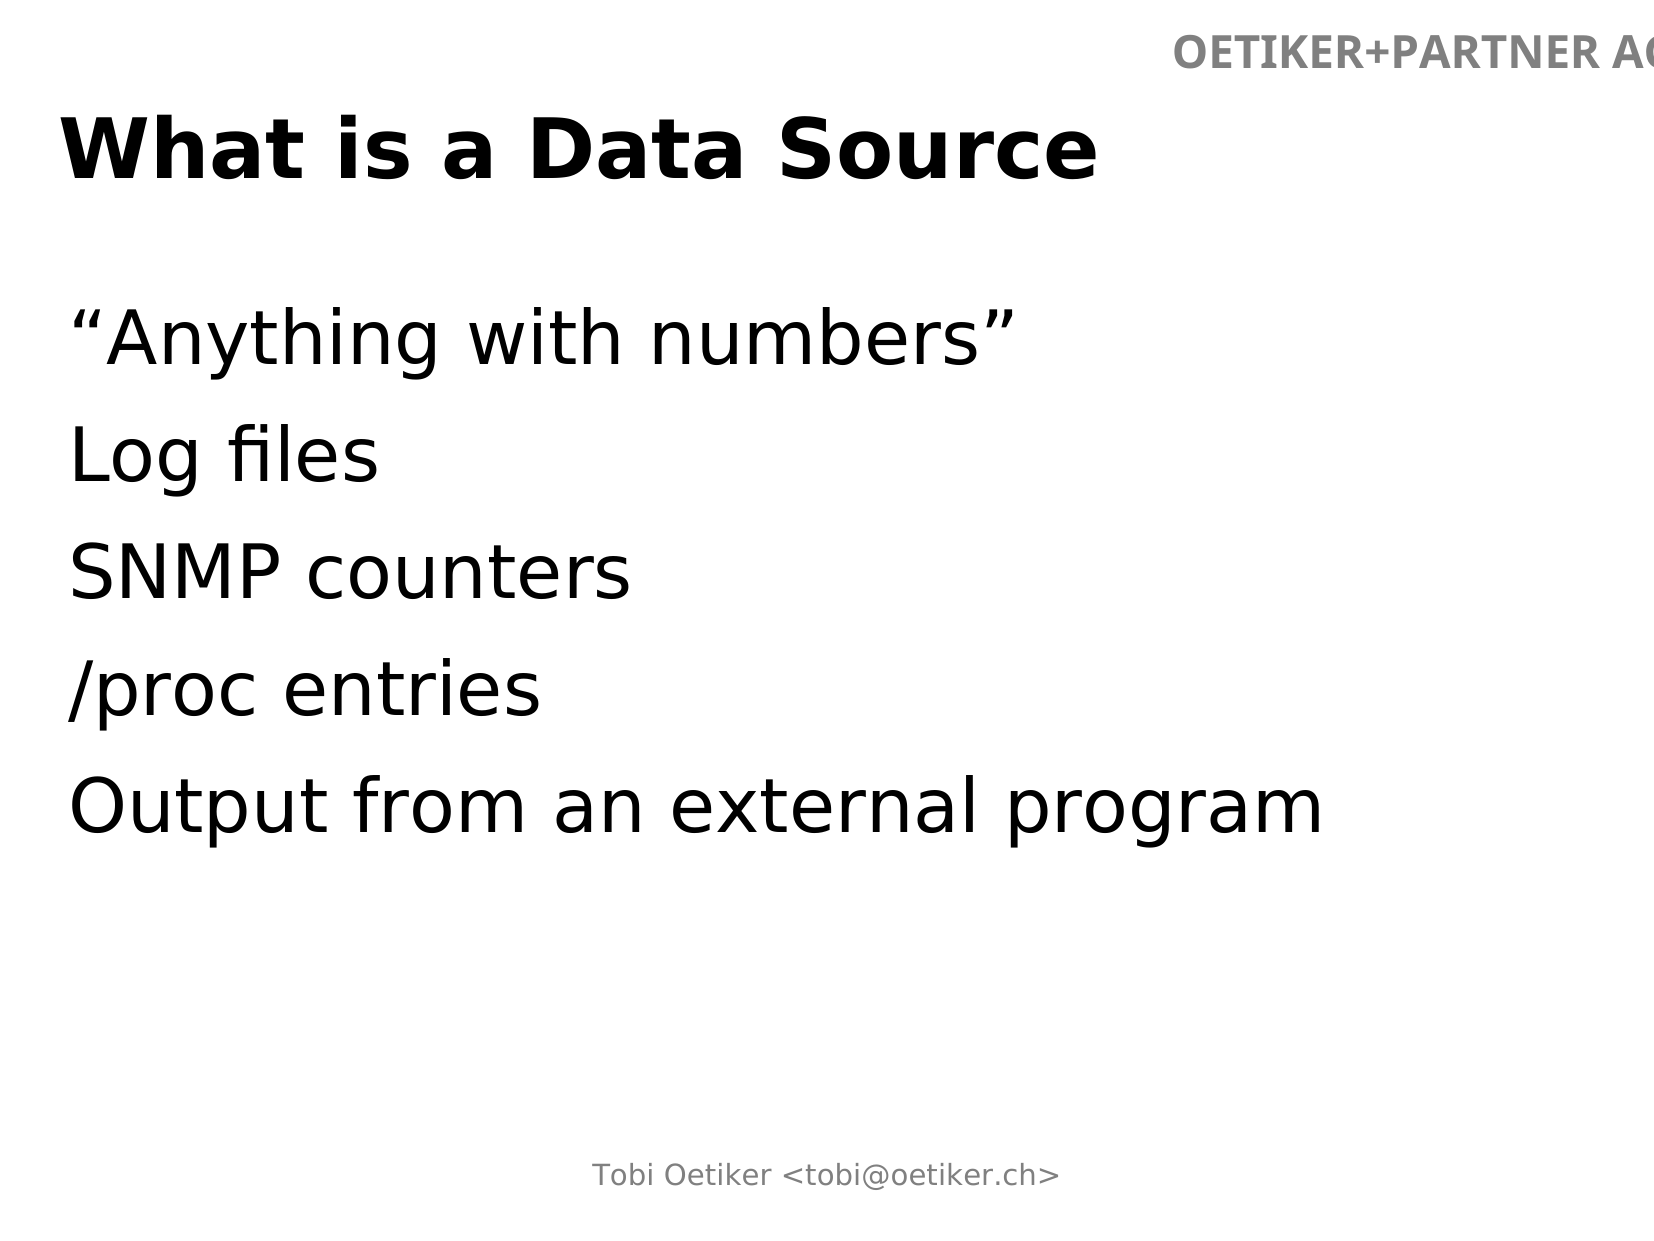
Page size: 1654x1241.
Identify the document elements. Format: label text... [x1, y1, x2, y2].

list “Anything with numbers” Log files SNMP counters /proc entries Output from an external program [50, 295, 1571, 1099]
title What is a Data Source [59, 75, 1607, 225]
